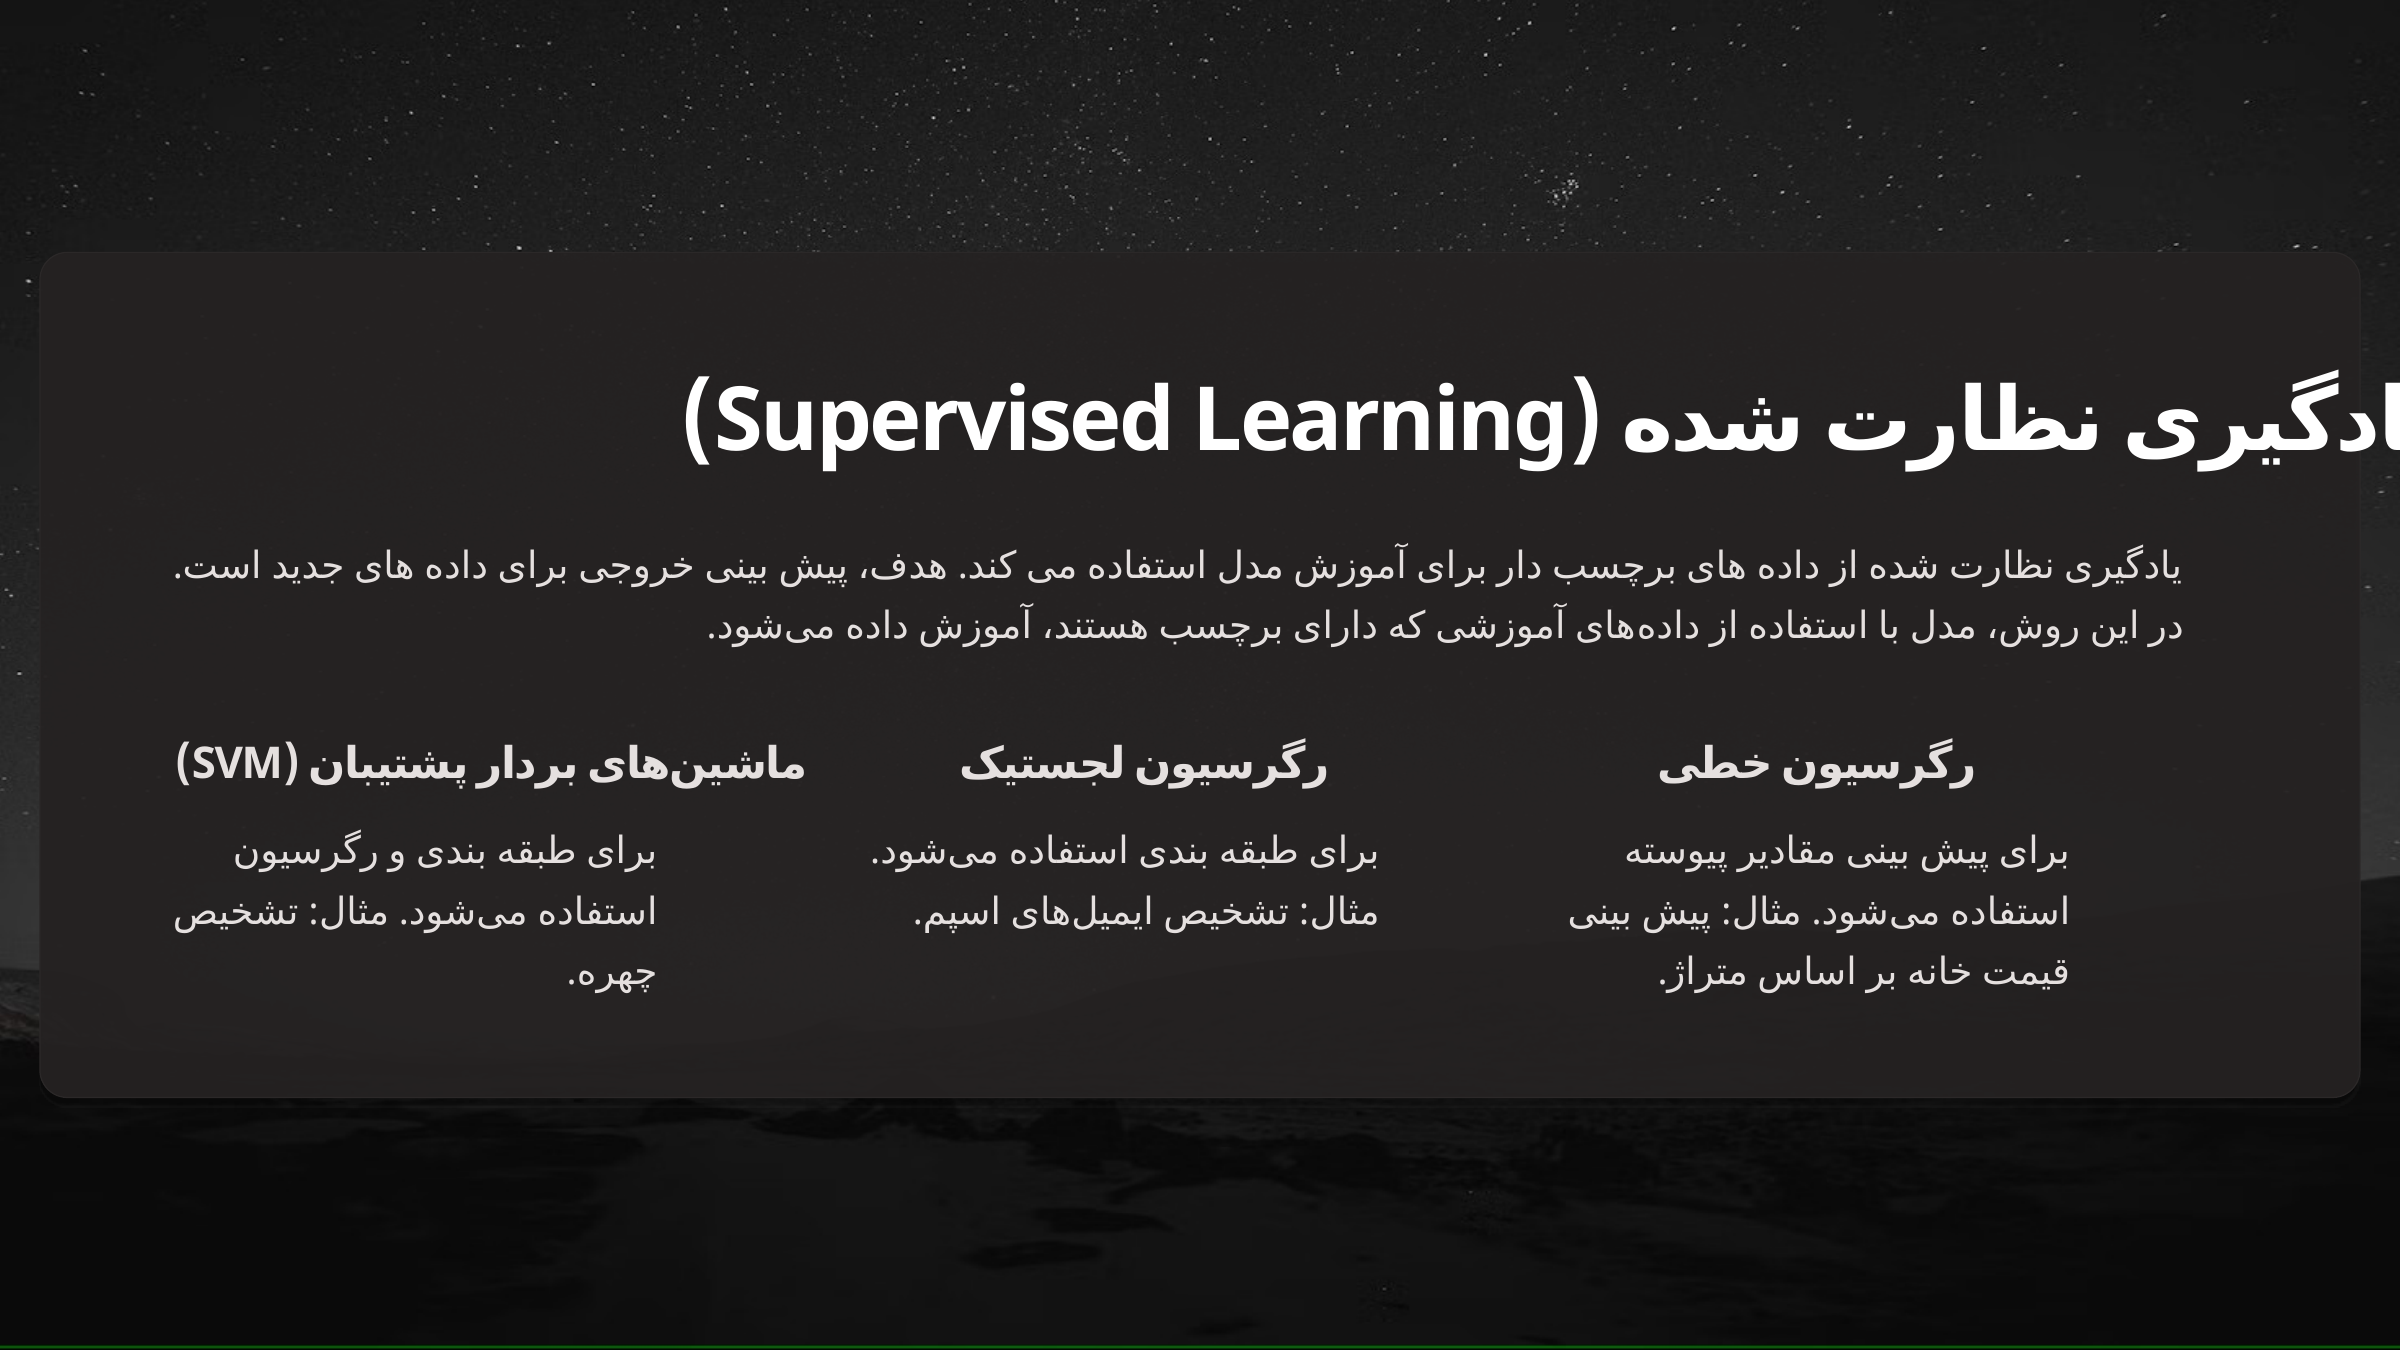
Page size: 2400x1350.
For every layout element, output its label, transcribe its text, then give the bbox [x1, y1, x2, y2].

text_box ماشین‌های بردار پشتیبان (SVM) [175, 732, 709, 788]
text_box برای پیش بینی مقادیر پیوسته استفاده می‌شود. مثال: پیش بینی قیمت خانه بر اساس متراژ. [1568, 811, 2104, 993]
text_box یادگیری نظارت شده (Supervised Learning) [680, 357, 2227, 469]
text_box یادگیری نظارت شده از داده های برچسب دار برای آموزش مدل استفاده می کند. هدف، پیش بینی خروجی برای داده های جدید است. در این روش، مدل با استفاده از داده‌های آموزشی که دارای برچسب هستند، آموزش داده می‌شود. [173, 525, 2227, 647]
text_box برای طبقه بندی استفاده می‌شود. مثال: تشخیص ایمیل‌های اسپم. [870, 811, 1406, 932]
text_box رگرسیون لجستیک [960, 732, 1406, 788]
text_box برای طبقه بندی و رگرسیون استفاده می‌شود. مثال: تشخیص چهره. [173, 811, 709, 932]
text_box [39, 252, 2360, 1098]
text_box رگرسیون خطی [1657, 732, 2104, 788]
